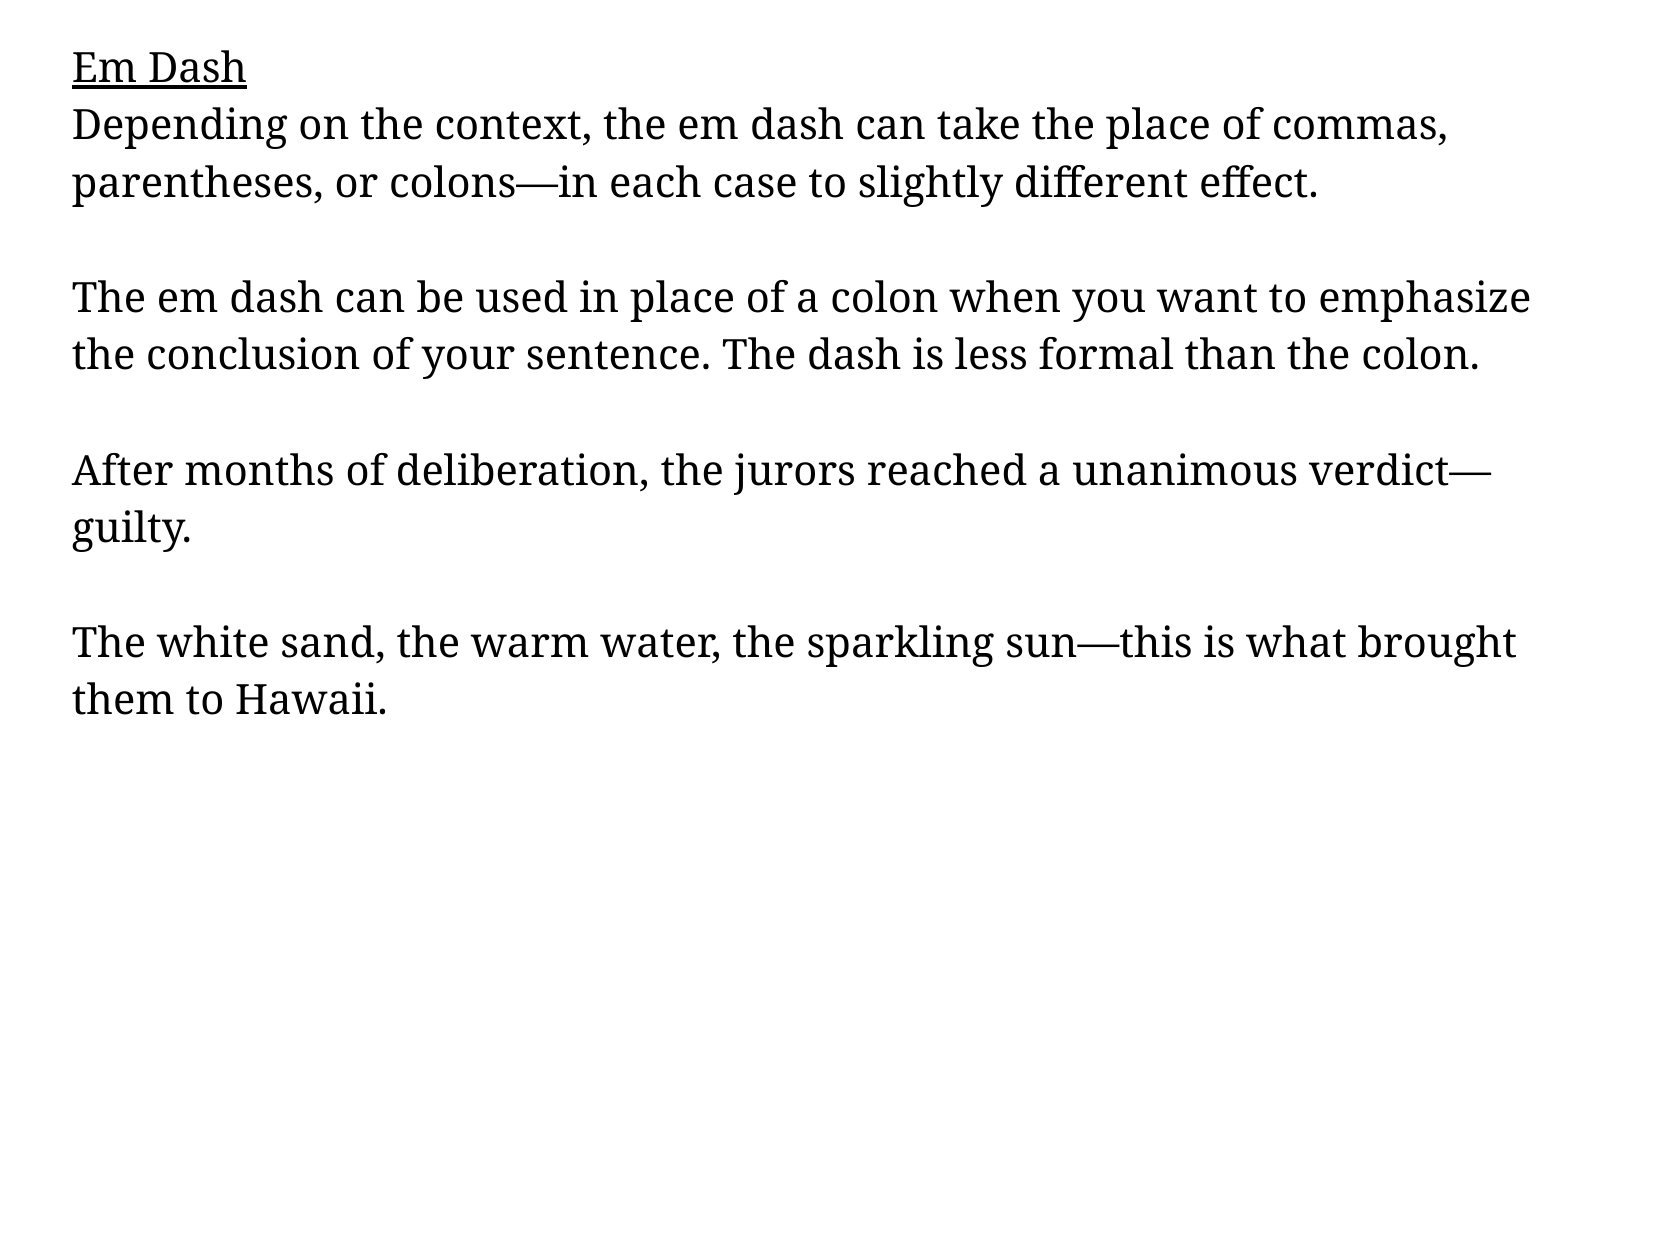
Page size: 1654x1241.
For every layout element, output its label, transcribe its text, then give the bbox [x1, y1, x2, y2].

text_box Em Dash Depending on the context, the em dash can take the place of commas, parentheses, or colons—in each case to slightly different effect. The em dash can be used in place of a colon when you want to emphasize the conclusion of your sentence. The dash is less formal than the colon. After months of deliberation, the jurors reached a unanimous verdict—guilty. The white sand, the warm water, the sparkling sun—this is what brought them to Hawaii. [71, 31, 1560, 1140]
